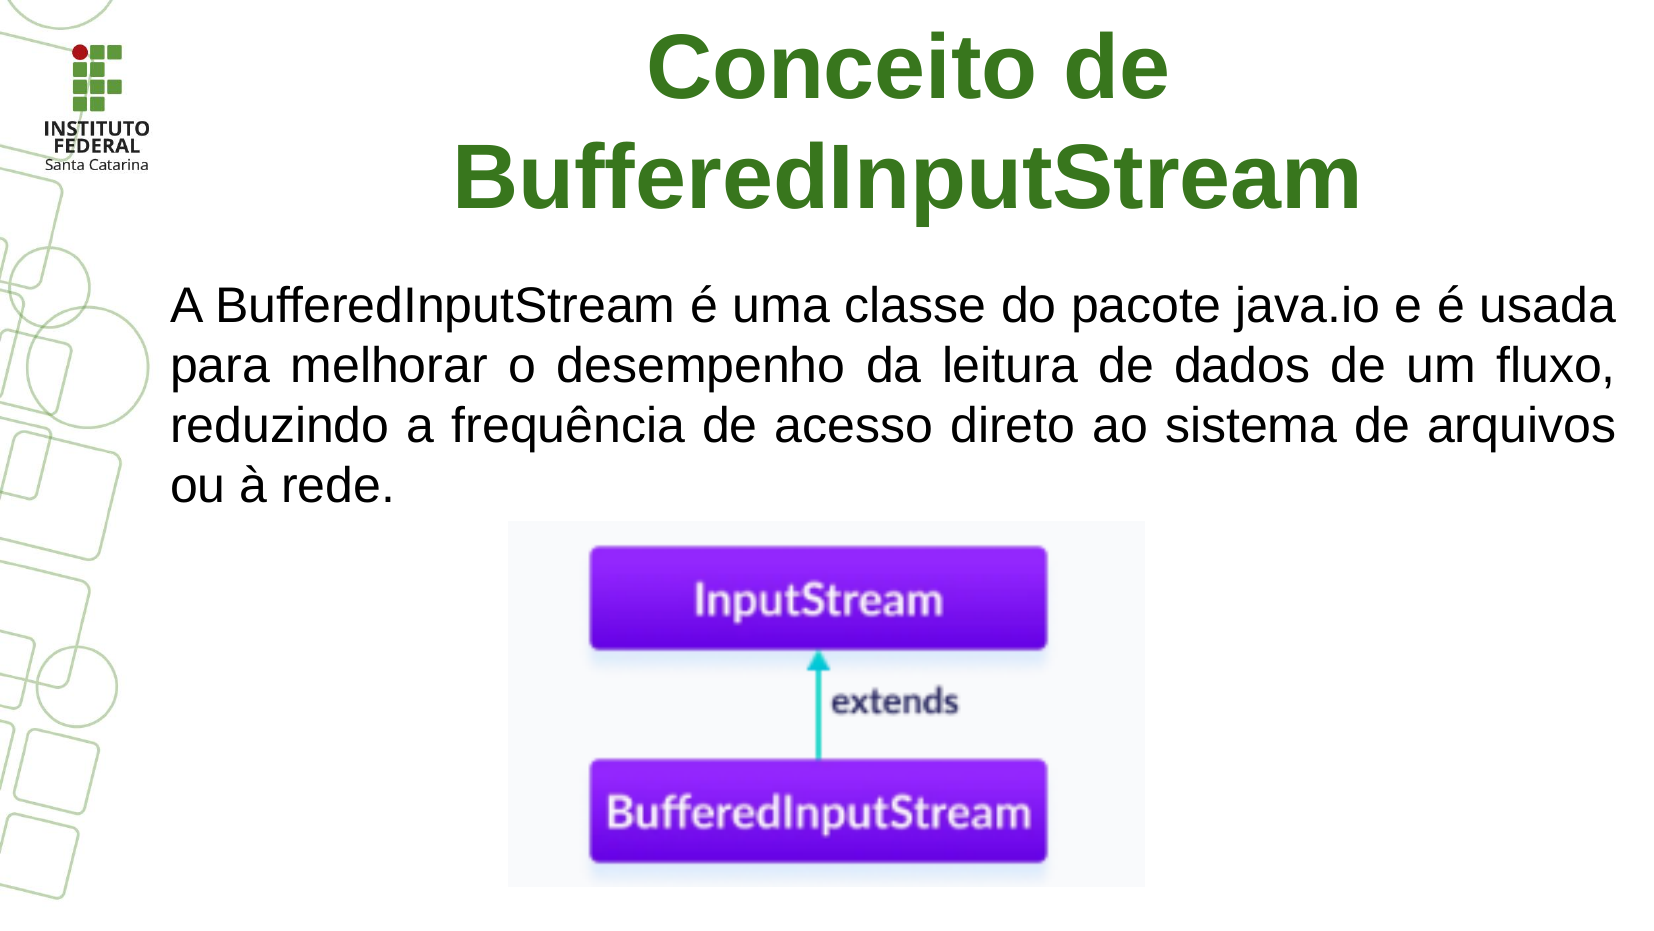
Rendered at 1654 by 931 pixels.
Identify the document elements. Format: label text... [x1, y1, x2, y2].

subtitle A BufferedInputStream é uma classe do pacote java.io e é usada para melhorar o desempenho da leitura de dados de um fluxo, reduzindo a frequência de acesso direto ao sistema de arquivos ou à rede. [170, 245, 1617, 900]
picture [0, 0, 1317, 931]
title Conceito de BufferedInputStream [252, 29, 1564, 205]
picture [508, 521, 1145, 887]
